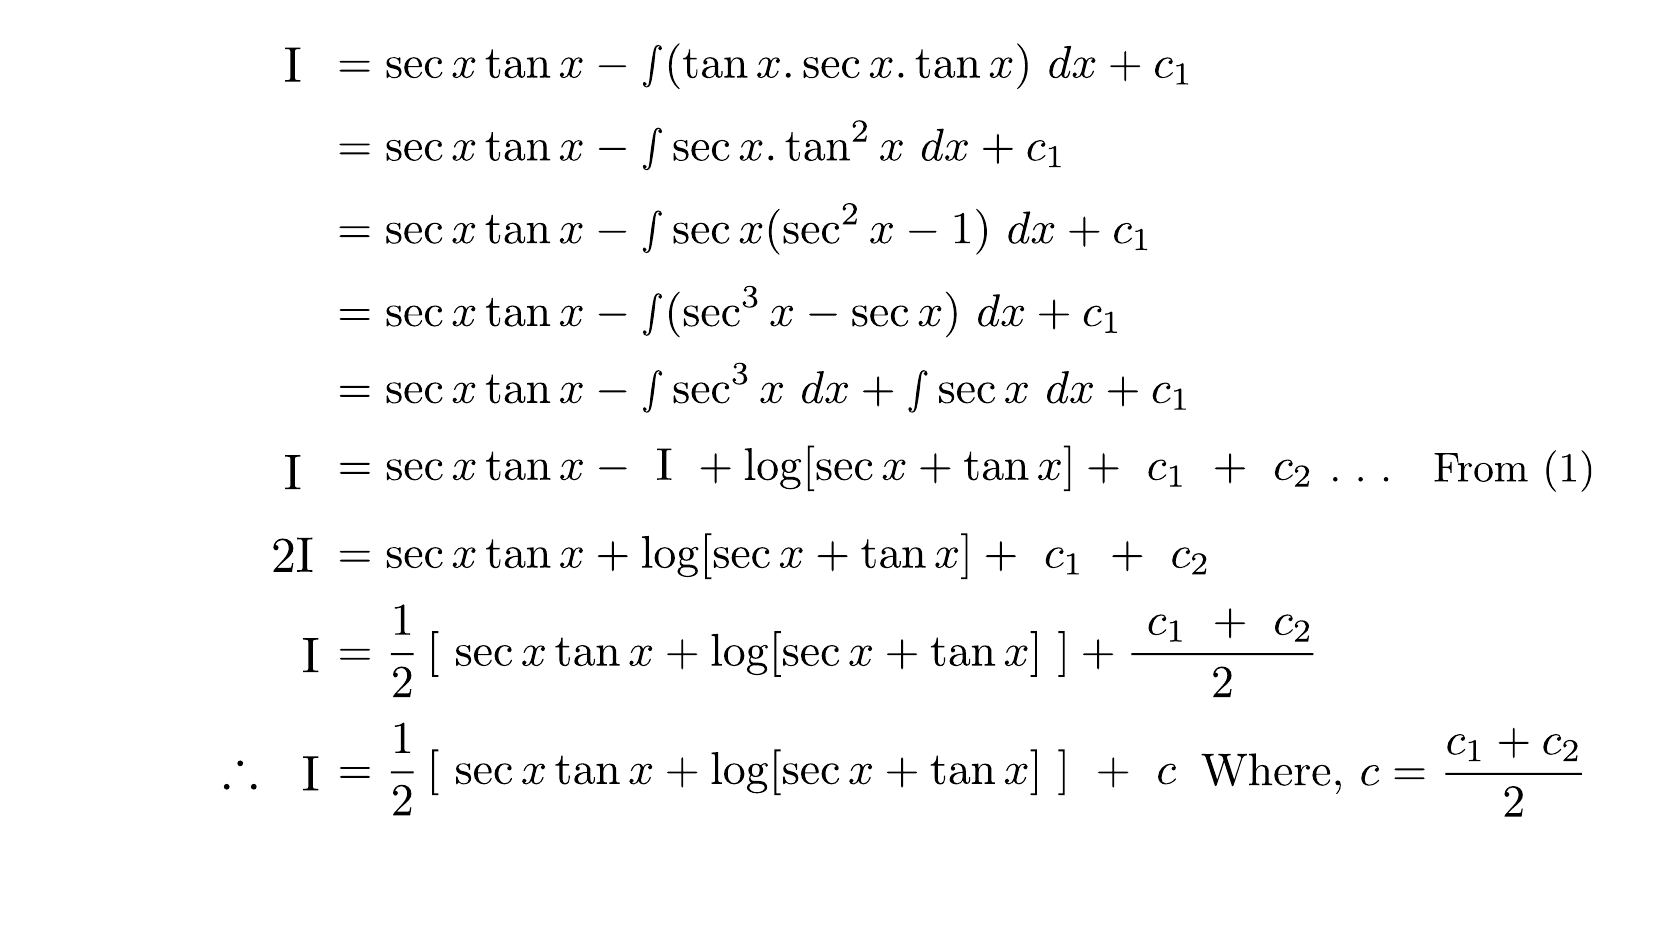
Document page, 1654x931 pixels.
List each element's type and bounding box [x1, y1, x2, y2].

text_box [339, 203, 1148, 255]
text_box [303, 638, 319, 673]
text_box [339, 43, 1189, 90]
text_box [303, 756, 319, 791]
text_box [339, 362, 1186, 413]
text_box [339, 604, 1314, 698]
text_box [223, 760, 257, 790]
text_box [285, 47, 301, 82]
text_box [1331, 450, 1592, 492]
text_box [339, 445, 1310, 492]
text_box [339, 285, 1117, 338]
text_box [285, 455, 301, 490]
text_box [339, 722, 1177, 816]
text_box [339, 120, 1061, 171]
text_box [339, 533, 1207, 580]
text_box [1201, 727, 1582, 817]
text_box [273, 537, 313, 572]
title [47, 36, 1607, 905]
